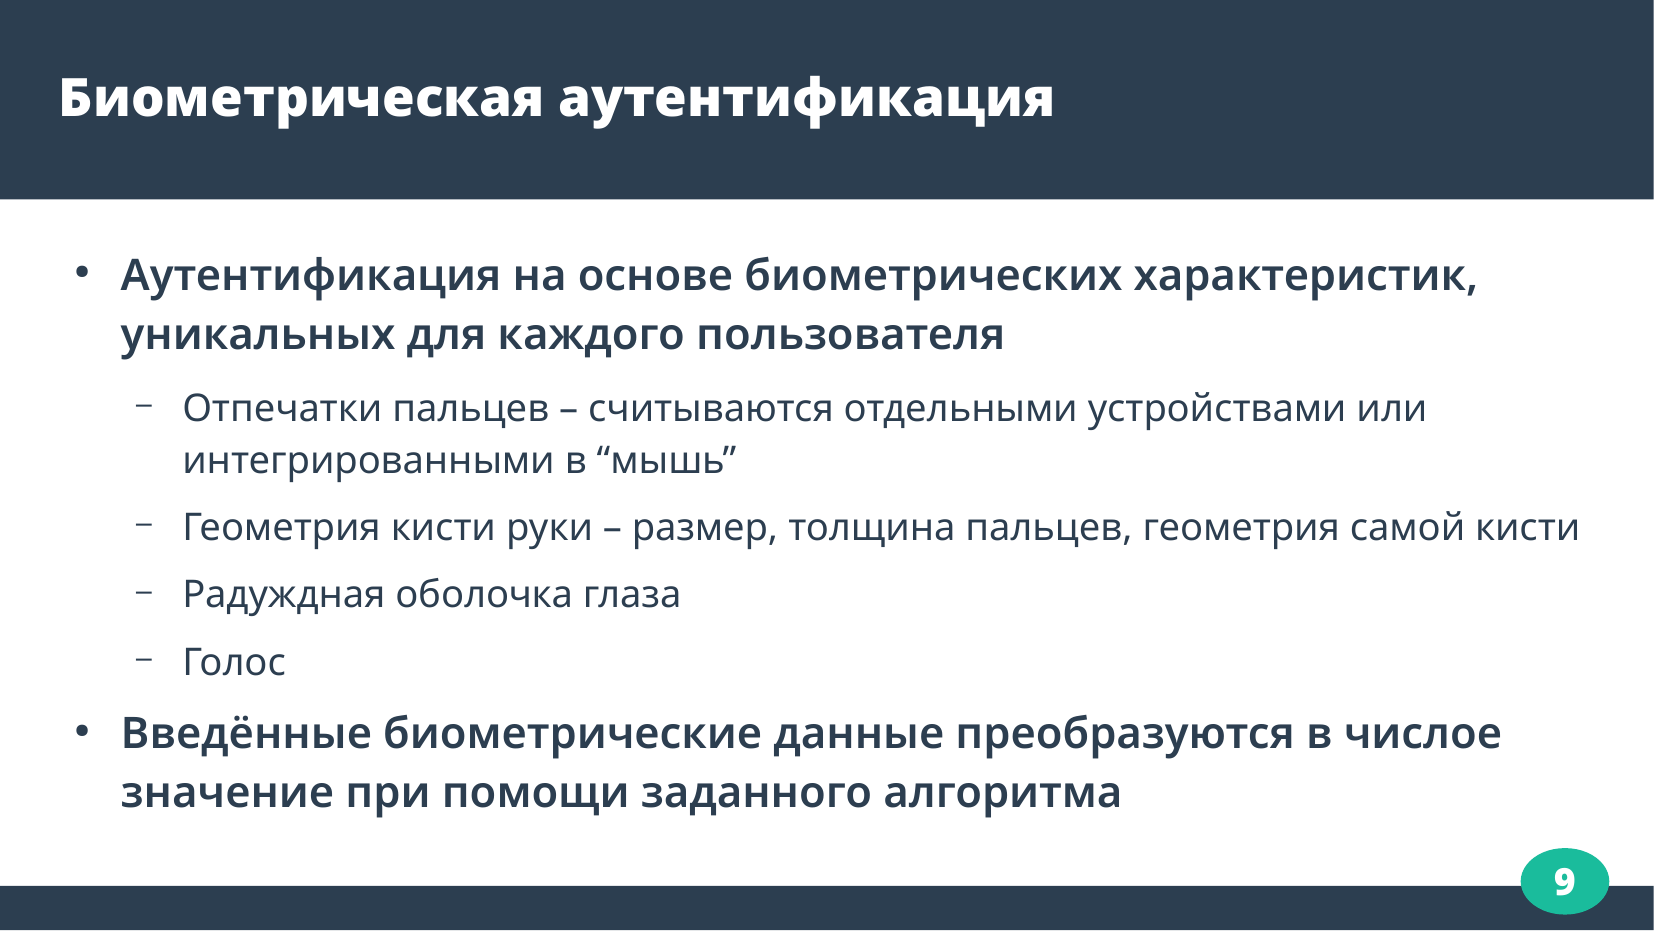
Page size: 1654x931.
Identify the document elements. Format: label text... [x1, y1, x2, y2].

list Аутентификация на основе биометрических характеристик, уникальных для каждого пользователя Отпечатки пальцев – считываются отдельными устройствами или интегрированными в “мышь” Геометрия кисти руки – размер, толщина пальцев, геометрия самой кисти Радуждная оболочка глаза Голос Введённые биометрические данные преобразуются в числое значение при помощи заданного алгоритма [59, 243, 1595, 864]
title Биометрическая аутентификация [59, 37, 1595, 155]
